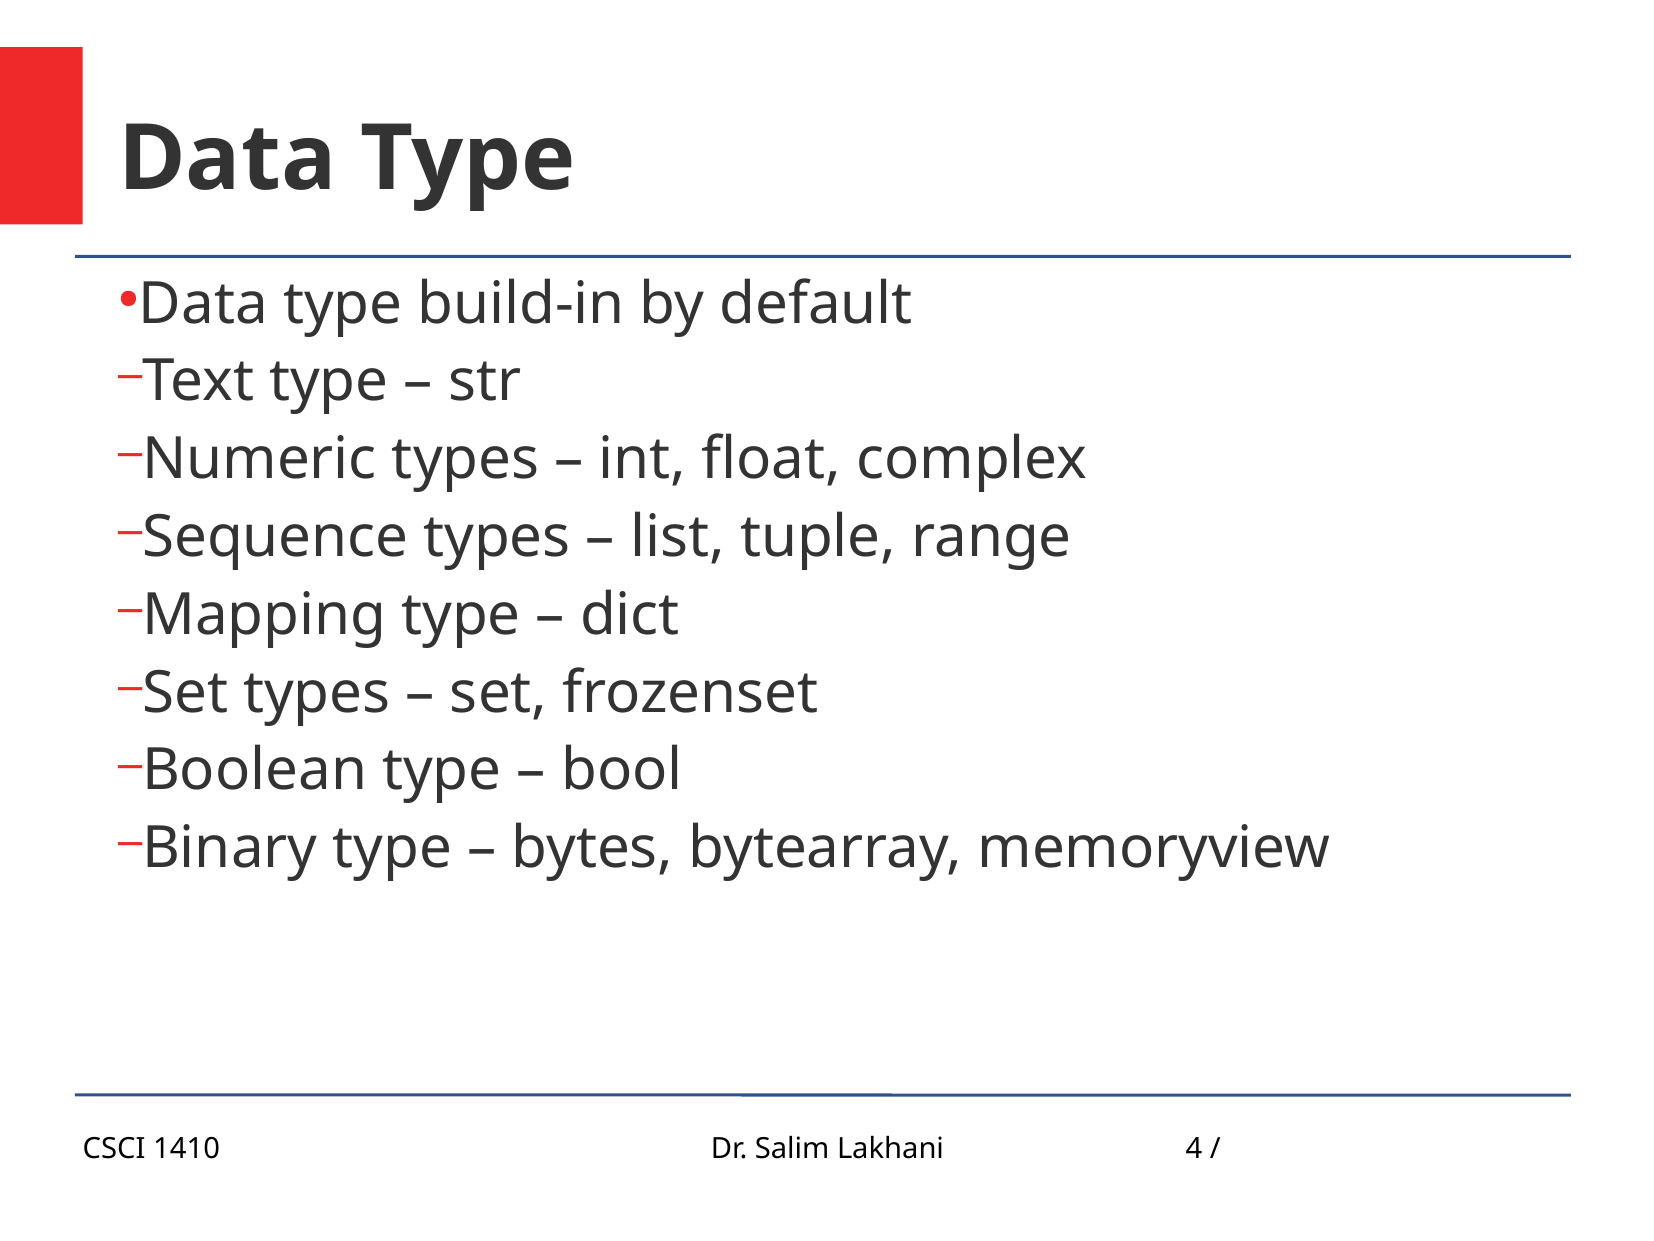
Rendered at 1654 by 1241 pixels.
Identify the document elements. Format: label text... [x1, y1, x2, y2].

list Data type build-in by default Text type – str Numeric types – int, float, complex Sequence types – list, tuple, range Mapping type – dict Set types – set, frozenset Boolean type – bool Binary type – bytes, bytearray, memoryview [118, 265, 1536, 1081]
text_box / [1185, 1129, 1571, 1216]
text_box Dr. Salim Lakhani [565, 1129, 1090, 1216]
title Data Type [118, 49, 1571, 257]
text_box CSCI 1410 [82, 1129, 468, 1216]
